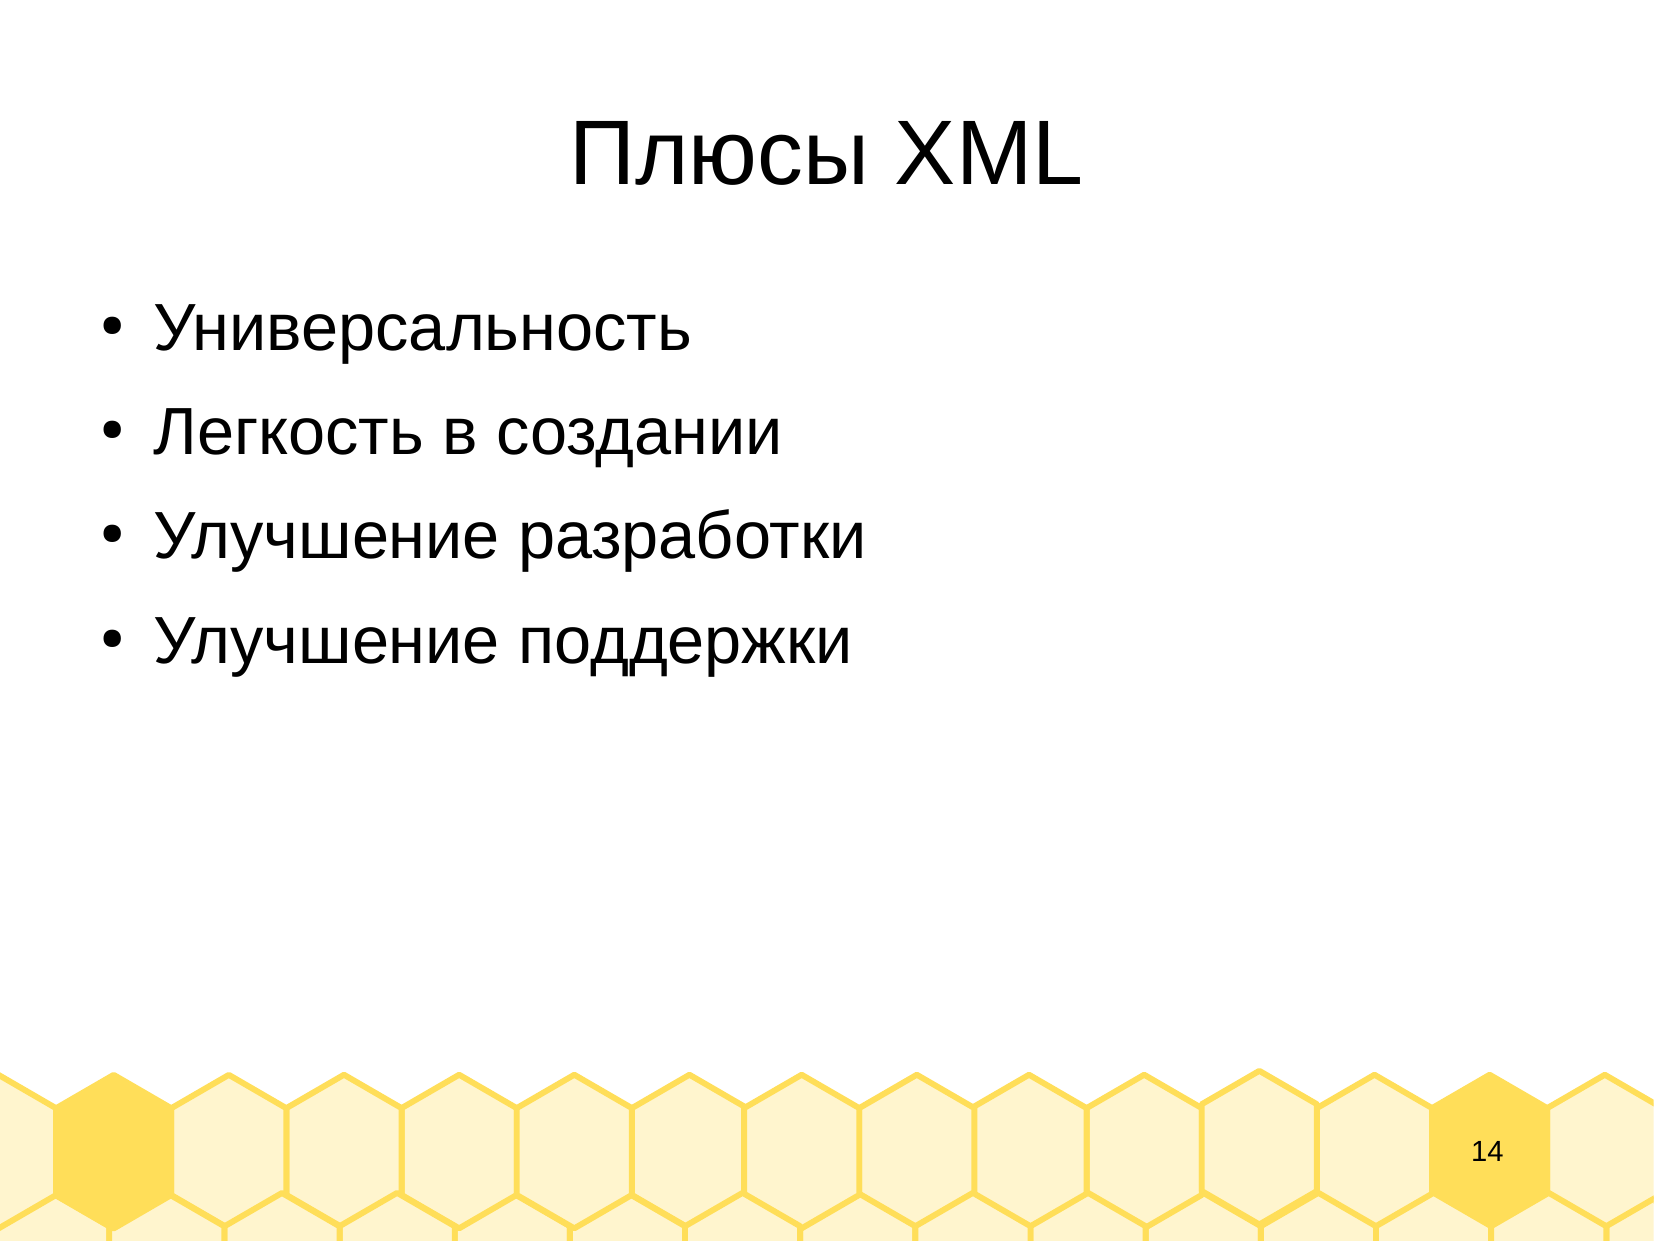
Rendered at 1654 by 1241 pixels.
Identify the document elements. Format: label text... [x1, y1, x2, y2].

title Плюсы XML [82, 49, 1571, 257]
list Универсальность Легкость в создании Улучшение разработки Улучшение поддержки [82, 290, 1571, 1010]
